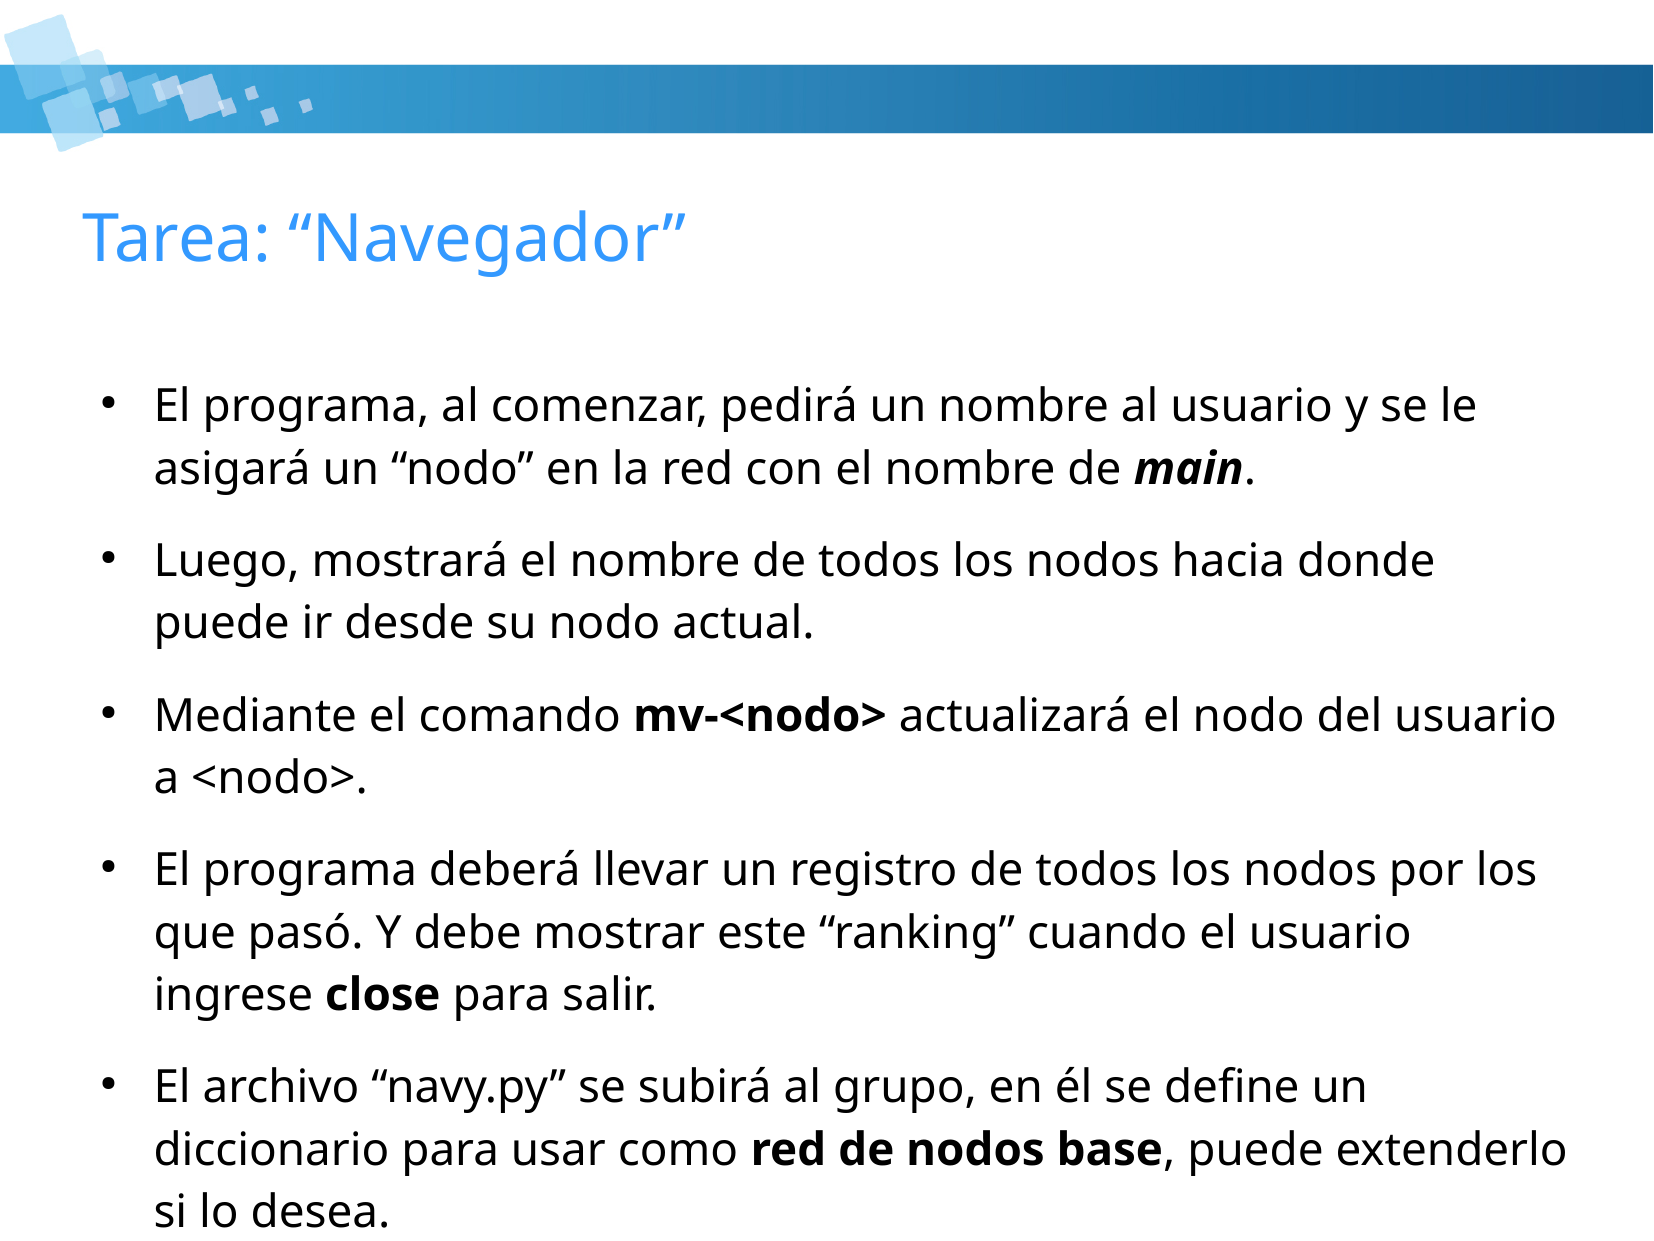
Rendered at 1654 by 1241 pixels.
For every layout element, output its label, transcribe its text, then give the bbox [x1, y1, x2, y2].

title Tarea: “Navegador” [82, 132, 1571, 340]
picture [0, 0, 1653, 1238]
list El programa, al comenzar, pedirá un nombre al usuario y se le asigará un “nodo” en la red con el nombre de main. Luego, mostrará el nombre de todos los nodos hacia donde puede ir desde su nodo actual. Mediante el comando mv-<nodo> actualizará el nodo del usuario a <nodo>. El programa deberá llevar un registro de todos los nodos por los que pasó. Y debe mostrar este “ranking” cuando el usuario ingrese close para salir. El archivo “navy.py” se subirá al grupo, en él se define un diccionario para usar como red de nodos base, puede extenderlo si lo desea. [82, 372, 1571, 1131]
